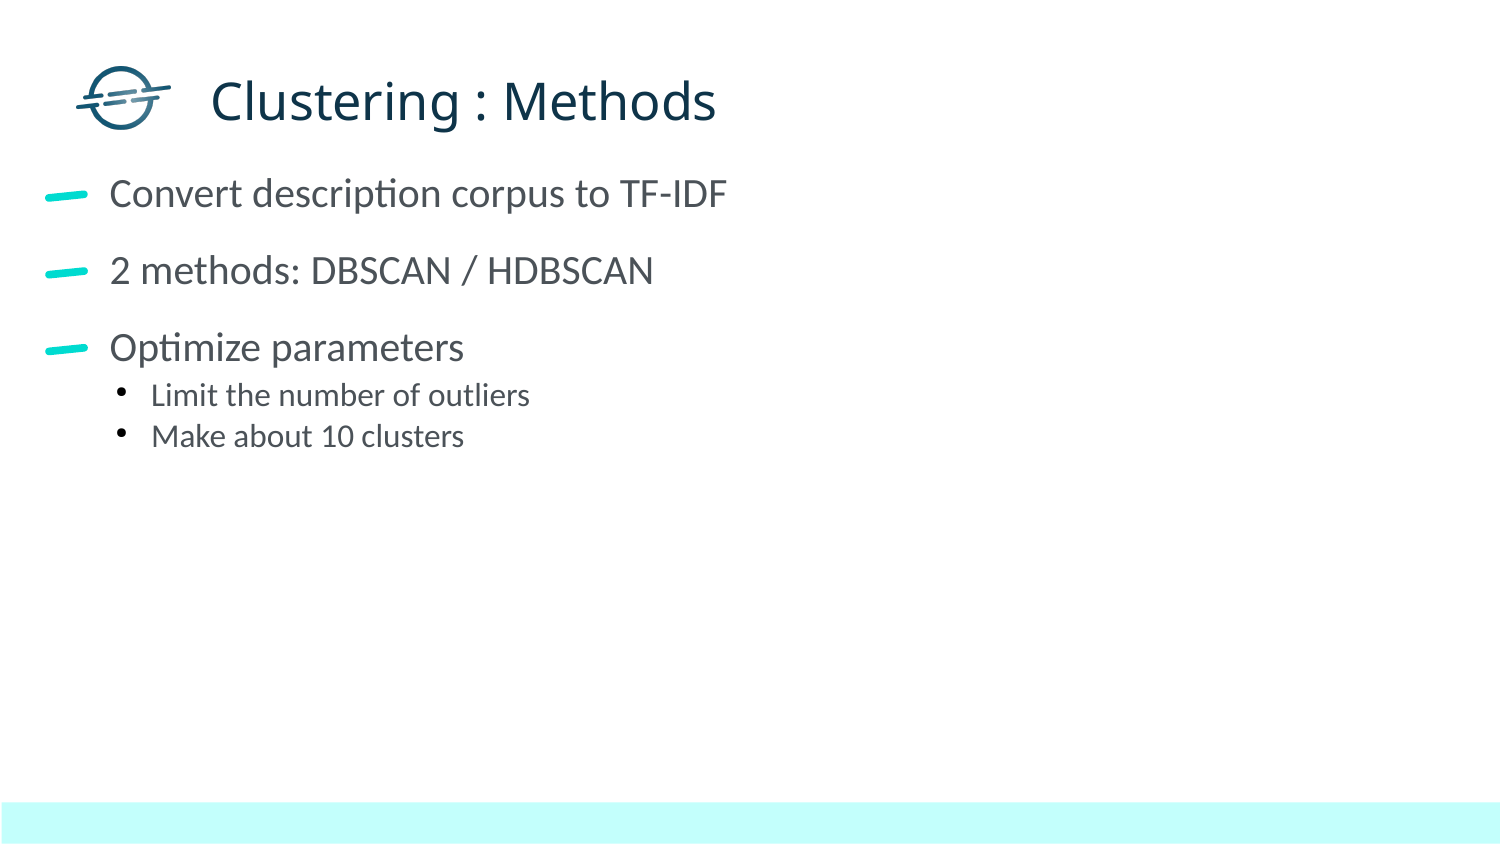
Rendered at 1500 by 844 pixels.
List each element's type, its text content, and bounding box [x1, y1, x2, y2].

title Clustering : Methods [195, 53, 1154, 141]
title Optimize parameters [94, 304, 716, 393]
title Limit the number of outliers [100, 357, 579, 399]
text_box [1, 802, 1500, 844]
title Convert description corpus to TF-IDF [94, 151, 746, 237]
text_box [45, 267, 88, 279]
text_box [45, 343, 88, 356]
text_box [45, 190, 88, 202]
title 2 methods: DBSCAN / HDBSCAN [94, 228, 694, 314]
picture [76, 66, 171, 130]
title Make about 10 clusters [100, 399, 617, 464]
